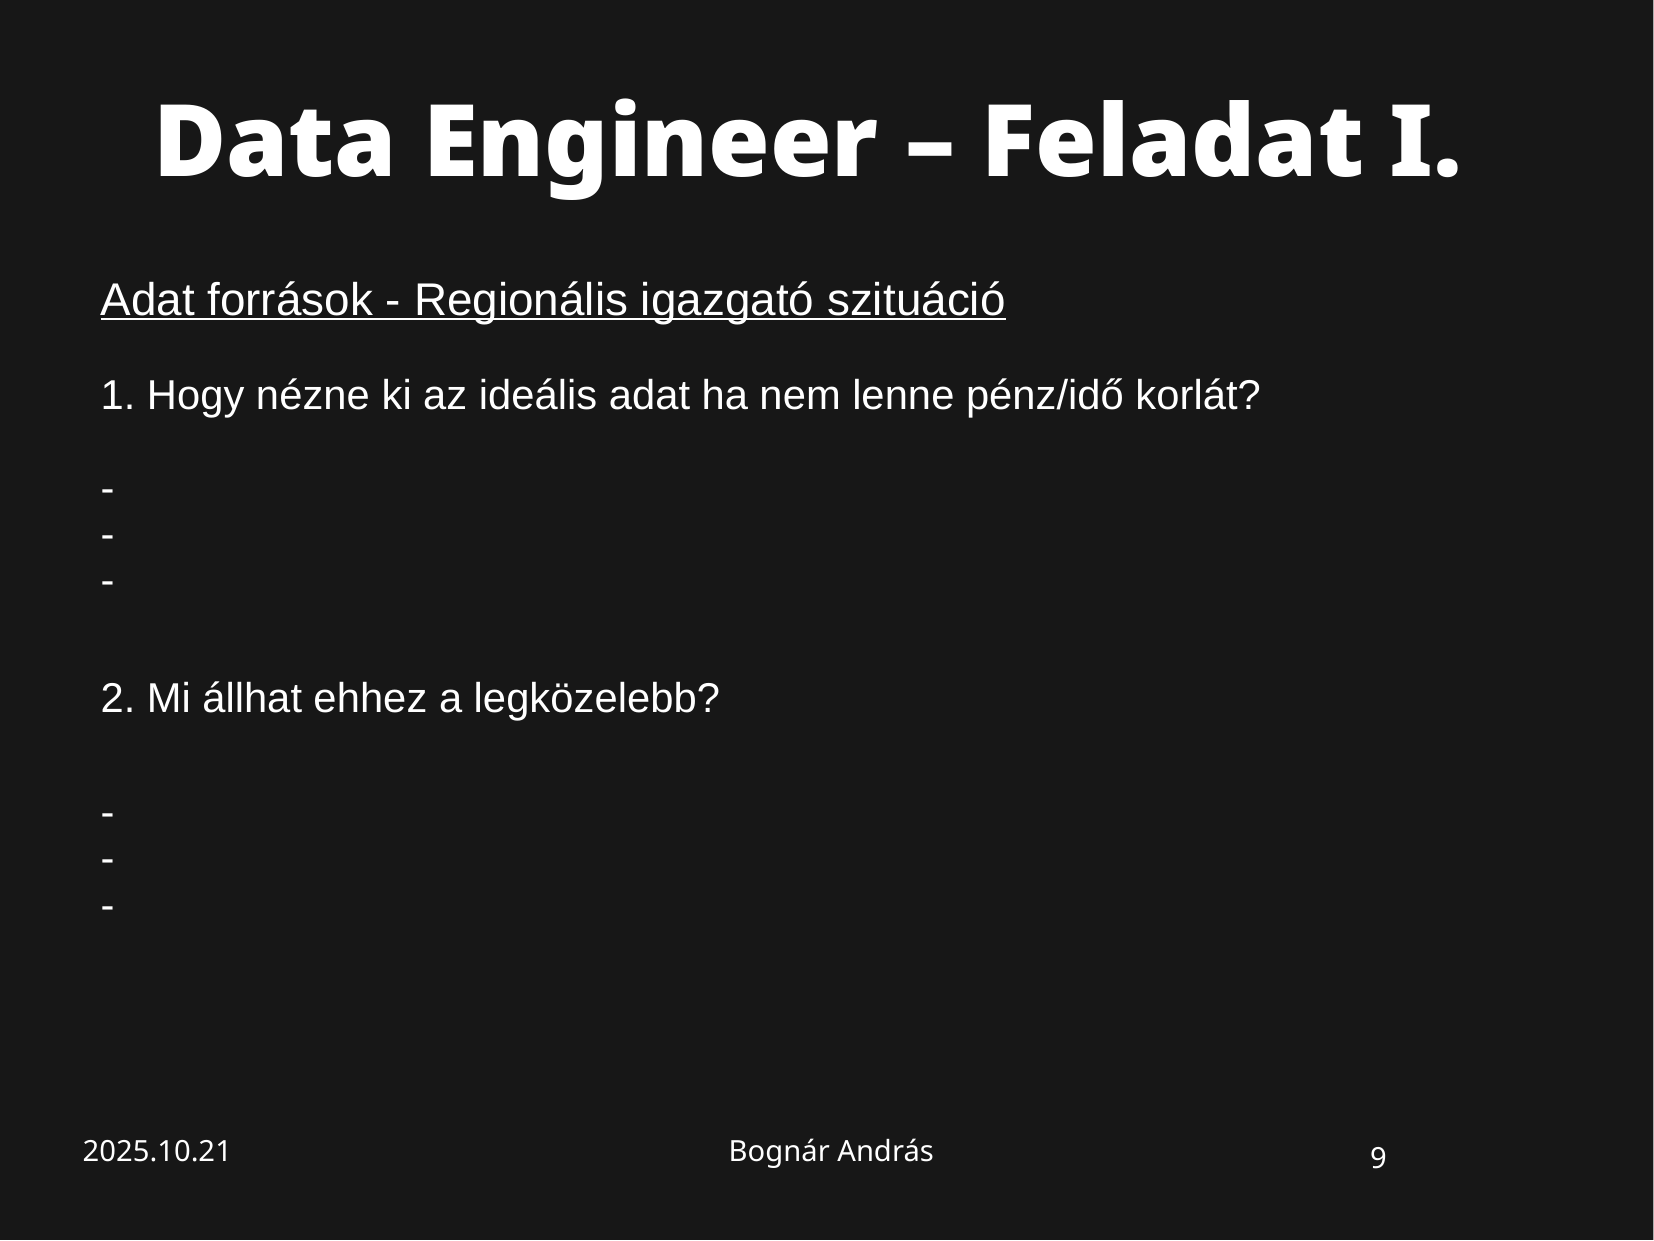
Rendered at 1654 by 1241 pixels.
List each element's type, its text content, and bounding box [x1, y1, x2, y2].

text_box Data Engineer – Feladat I. [67, 26, 1550, 249]
text_box Adat források - Regionális igazgató szituáció 1. Hogy nézne ki az ideális adat ha nem lenne pénz/idő korlát? - - - 2. Mi állhat ehhez a legközelebb? - - - [85, 266, 1528, 1085]
